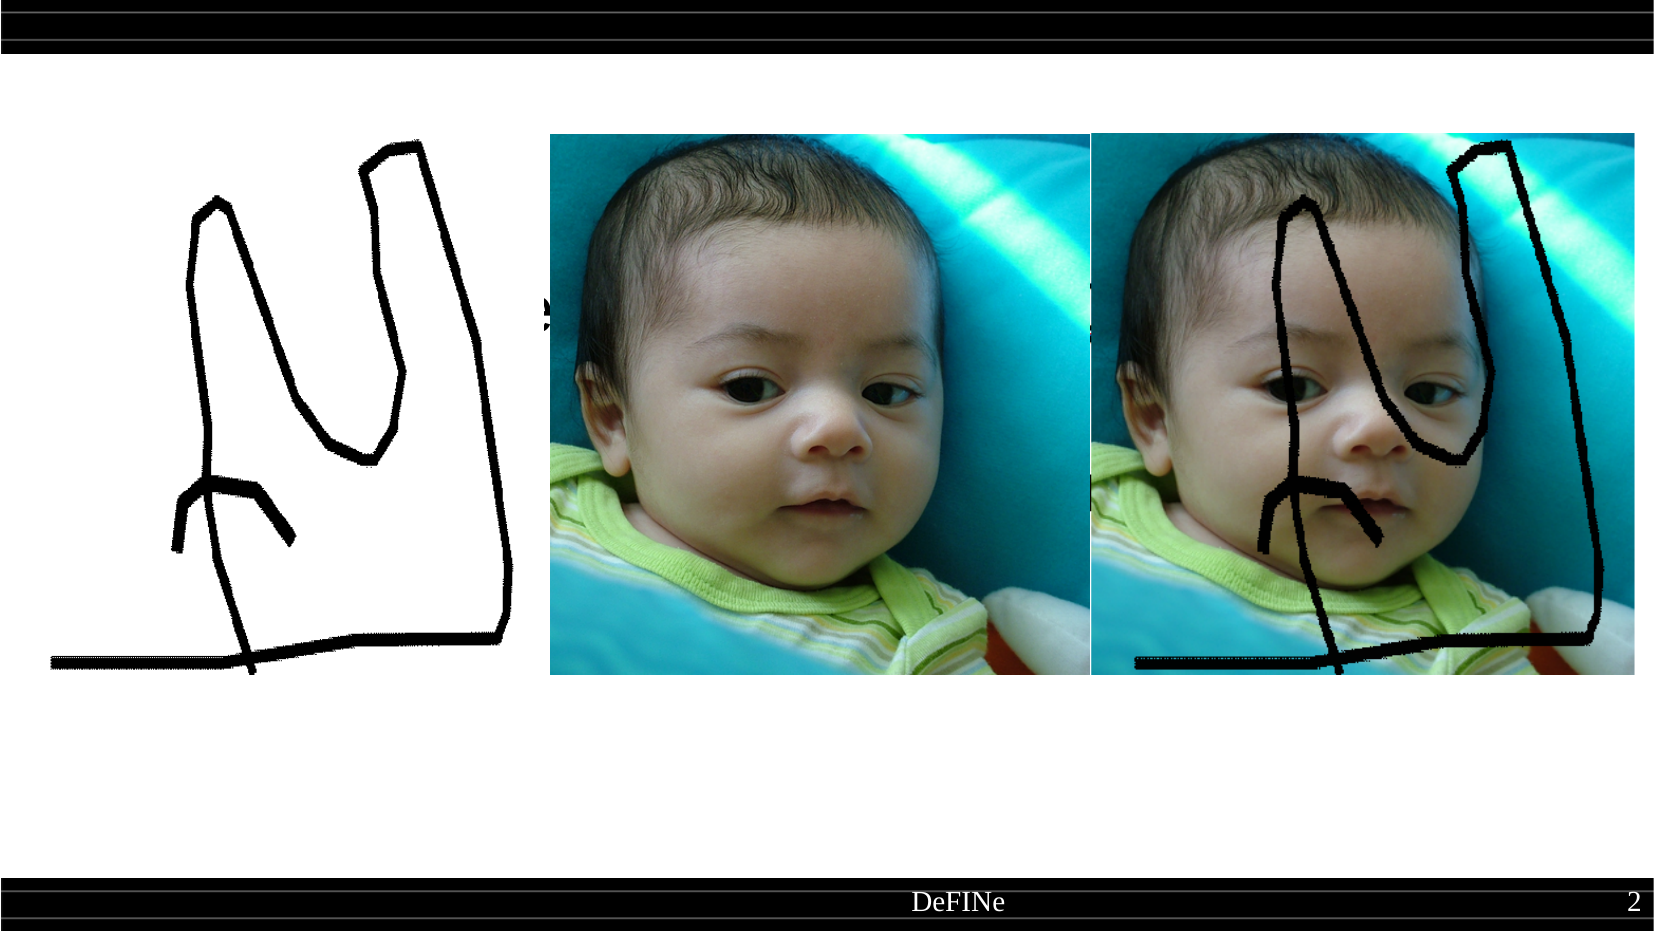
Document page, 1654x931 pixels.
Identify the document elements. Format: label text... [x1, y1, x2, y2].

picture [3, 134, 544, 676]
picture [1, 0, 1654, 54]
picture [1, 878, 1654, 931]
list Trainingsdaten: Flickr-Faces-HQ Dataset (FFHQ) Masken: QD-IMD: Quick Draw Irregular Mask Dataset [82, 271, 1571, 758]
picture [550, 133, 1636, 676]
title Daten [82, 92, 1571, 249]
